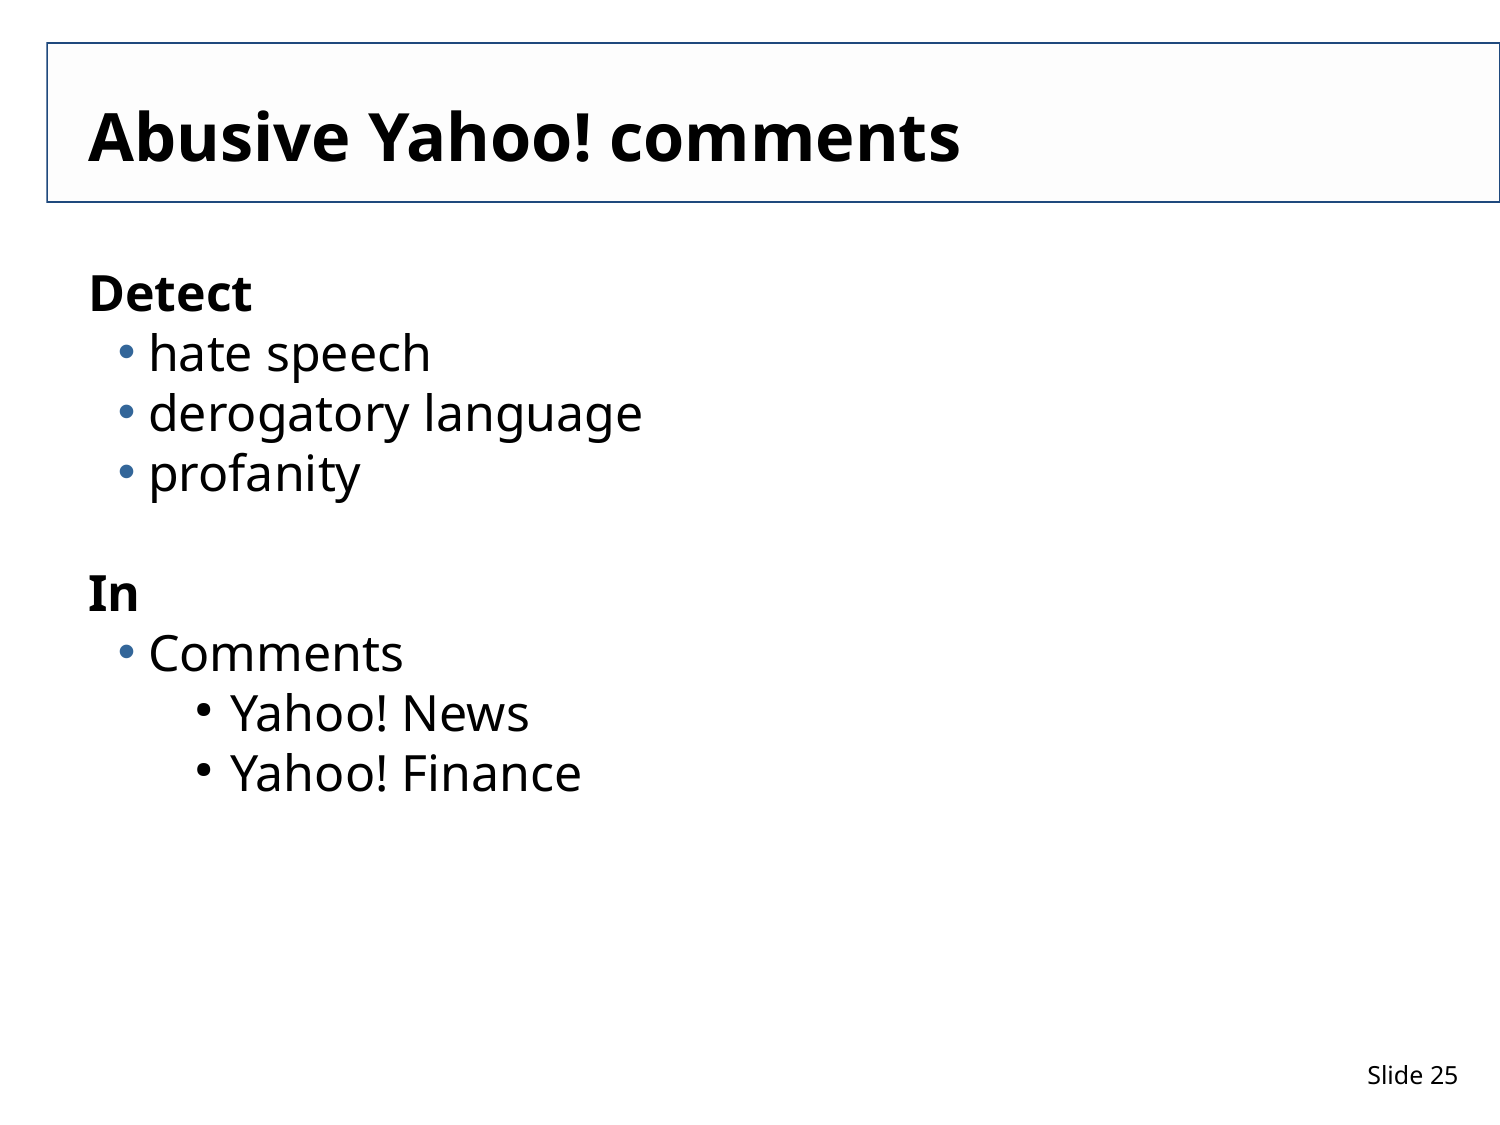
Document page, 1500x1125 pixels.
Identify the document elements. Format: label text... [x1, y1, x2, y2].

text_box Detect hate speech derogatory language profanity In Comments Yahoo! News Yahoo! Finance [88, 260, 1435, 1029]
text_box Abusive Yahoo! comments [88, 42, 1469, 176]
